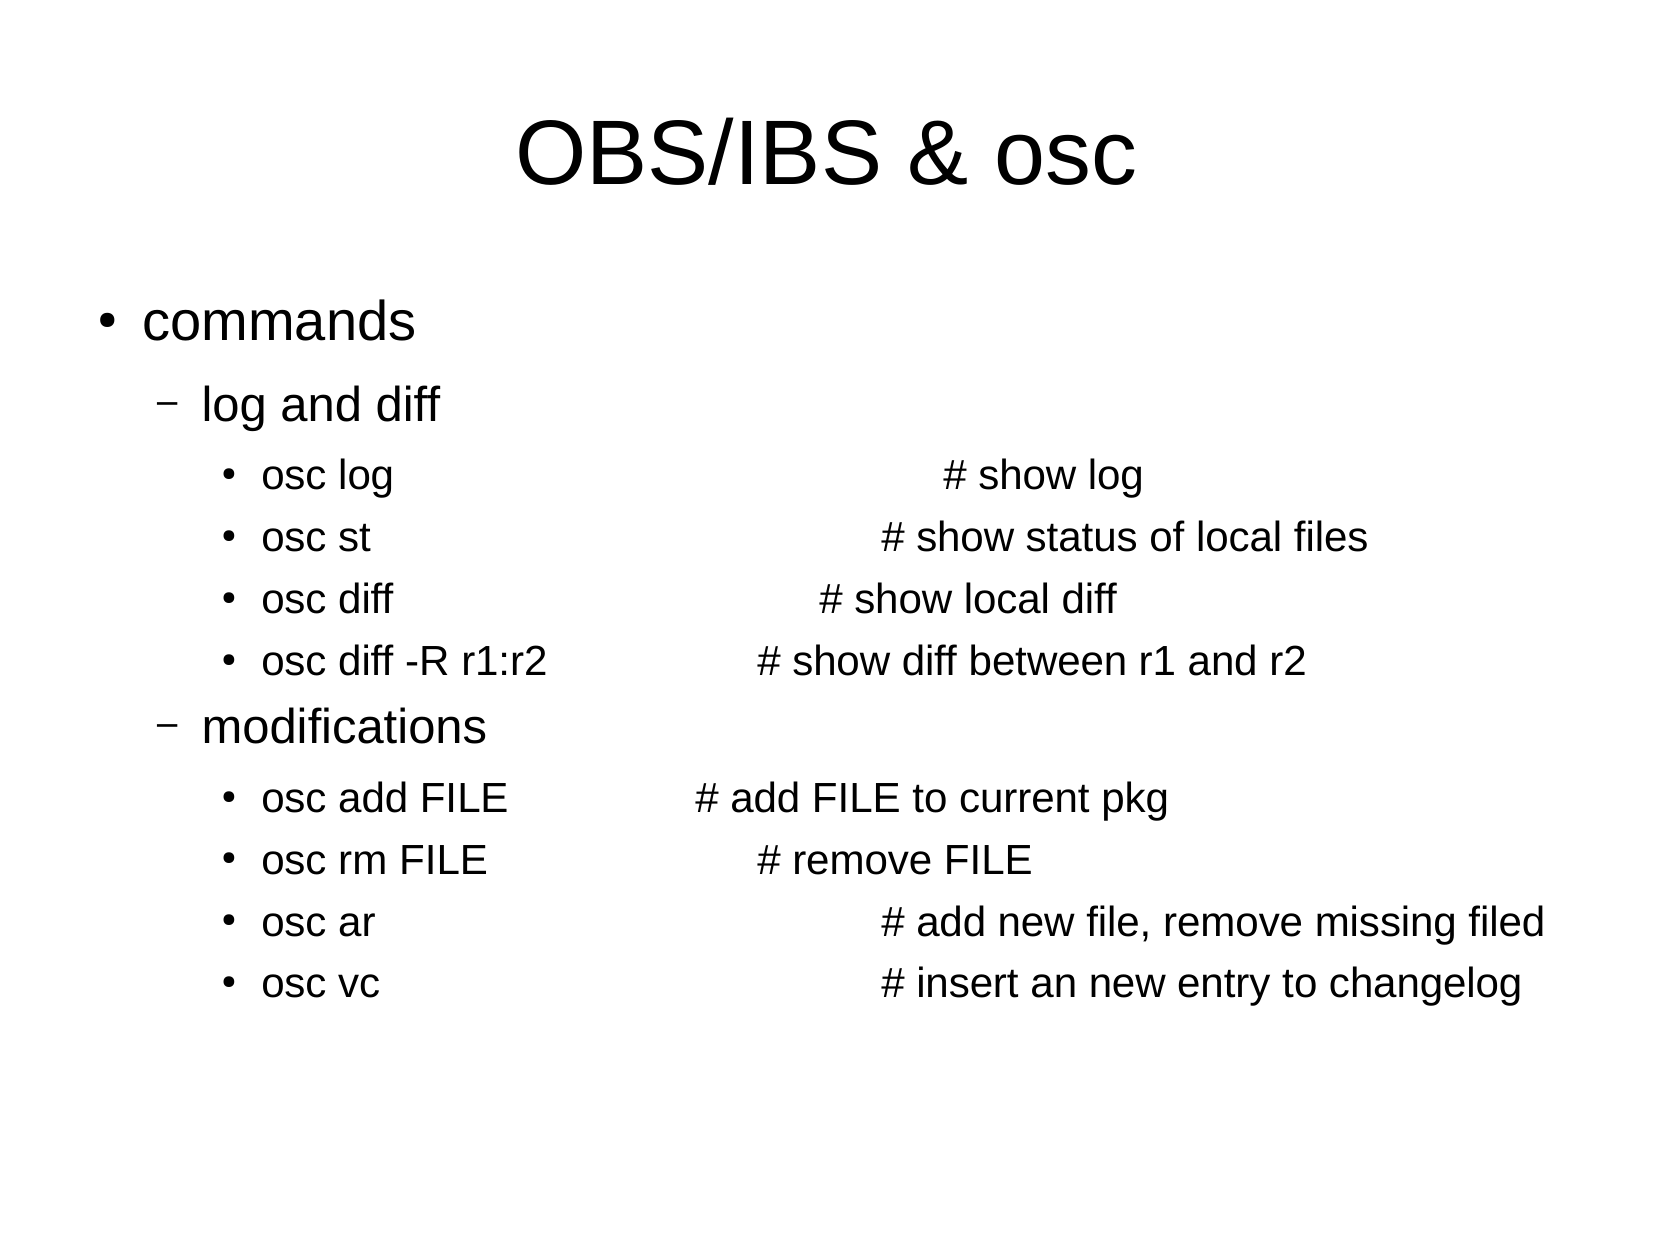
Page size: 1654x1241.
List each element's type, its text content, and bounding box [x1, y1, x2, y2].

title OBS/IBS & osc [82, 49, 1571, 257]
list commands log and diff osc log # show log osc st # show status of local files osc diff # show local diff osc diff -R r1:r2 # show diff between r1 and r2 modifications osc add FILE # add FILE to current pkg osc rm FILE # remove FILE osc ar # add new file, remove missing filed osc vc # insert an new entry to changelog [82, 290, 1571, 1010]
